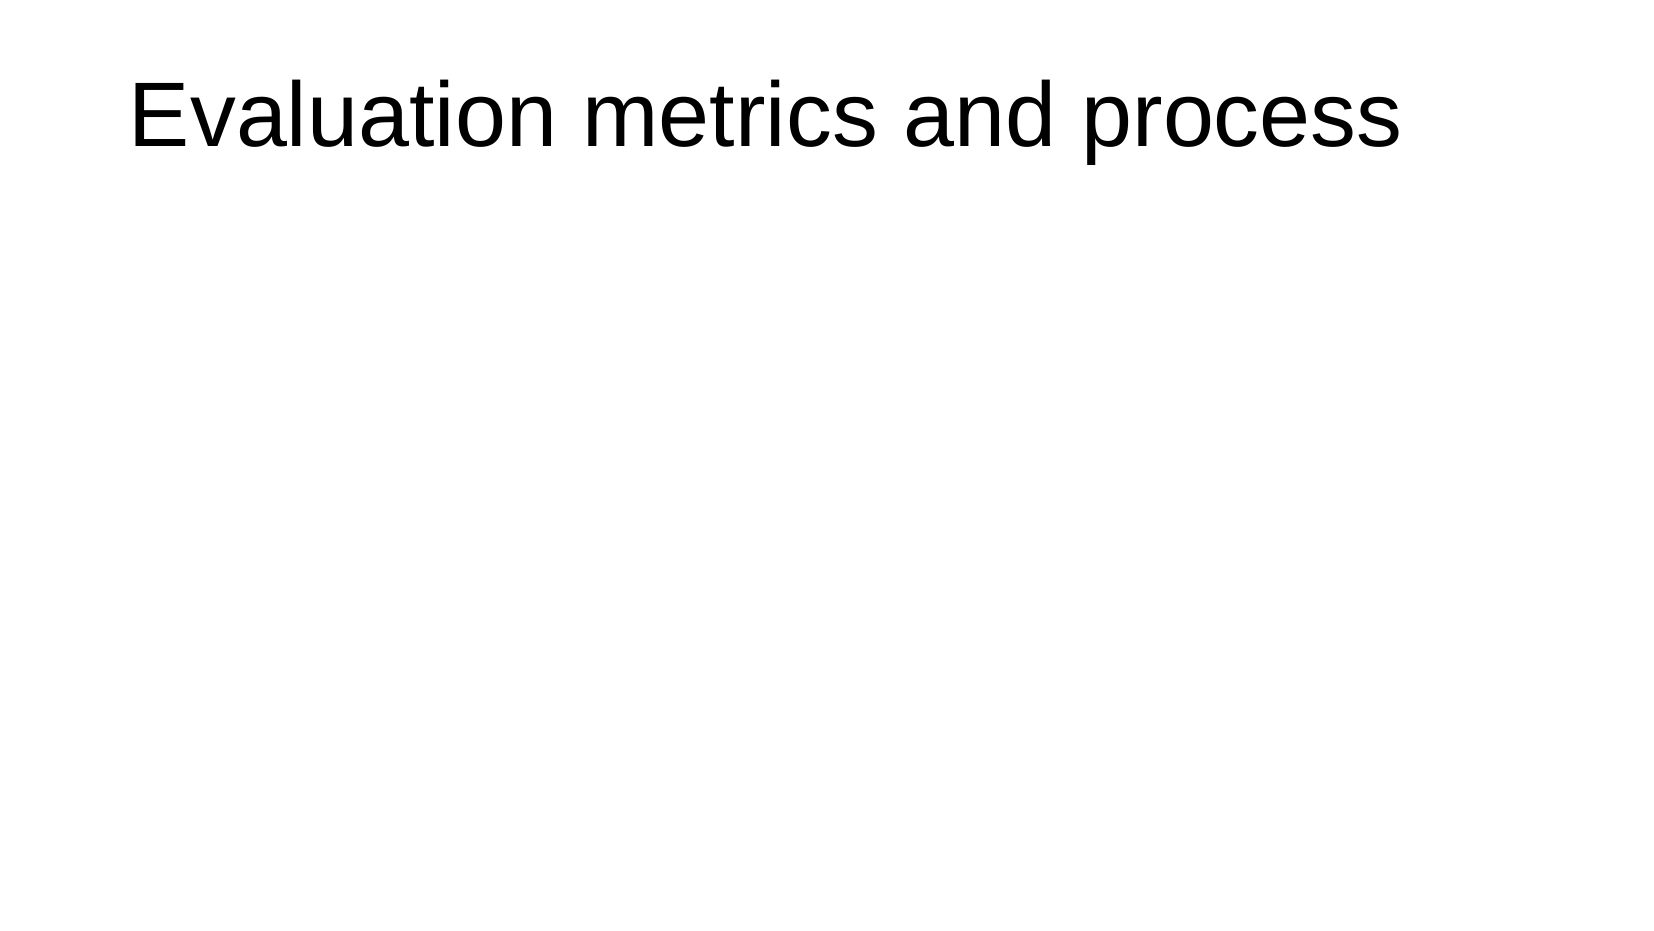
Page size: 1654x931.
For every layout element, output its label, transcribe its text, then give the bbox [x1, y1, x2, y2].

title Evaluation metrics and process [22, 37, 1511, 193]
